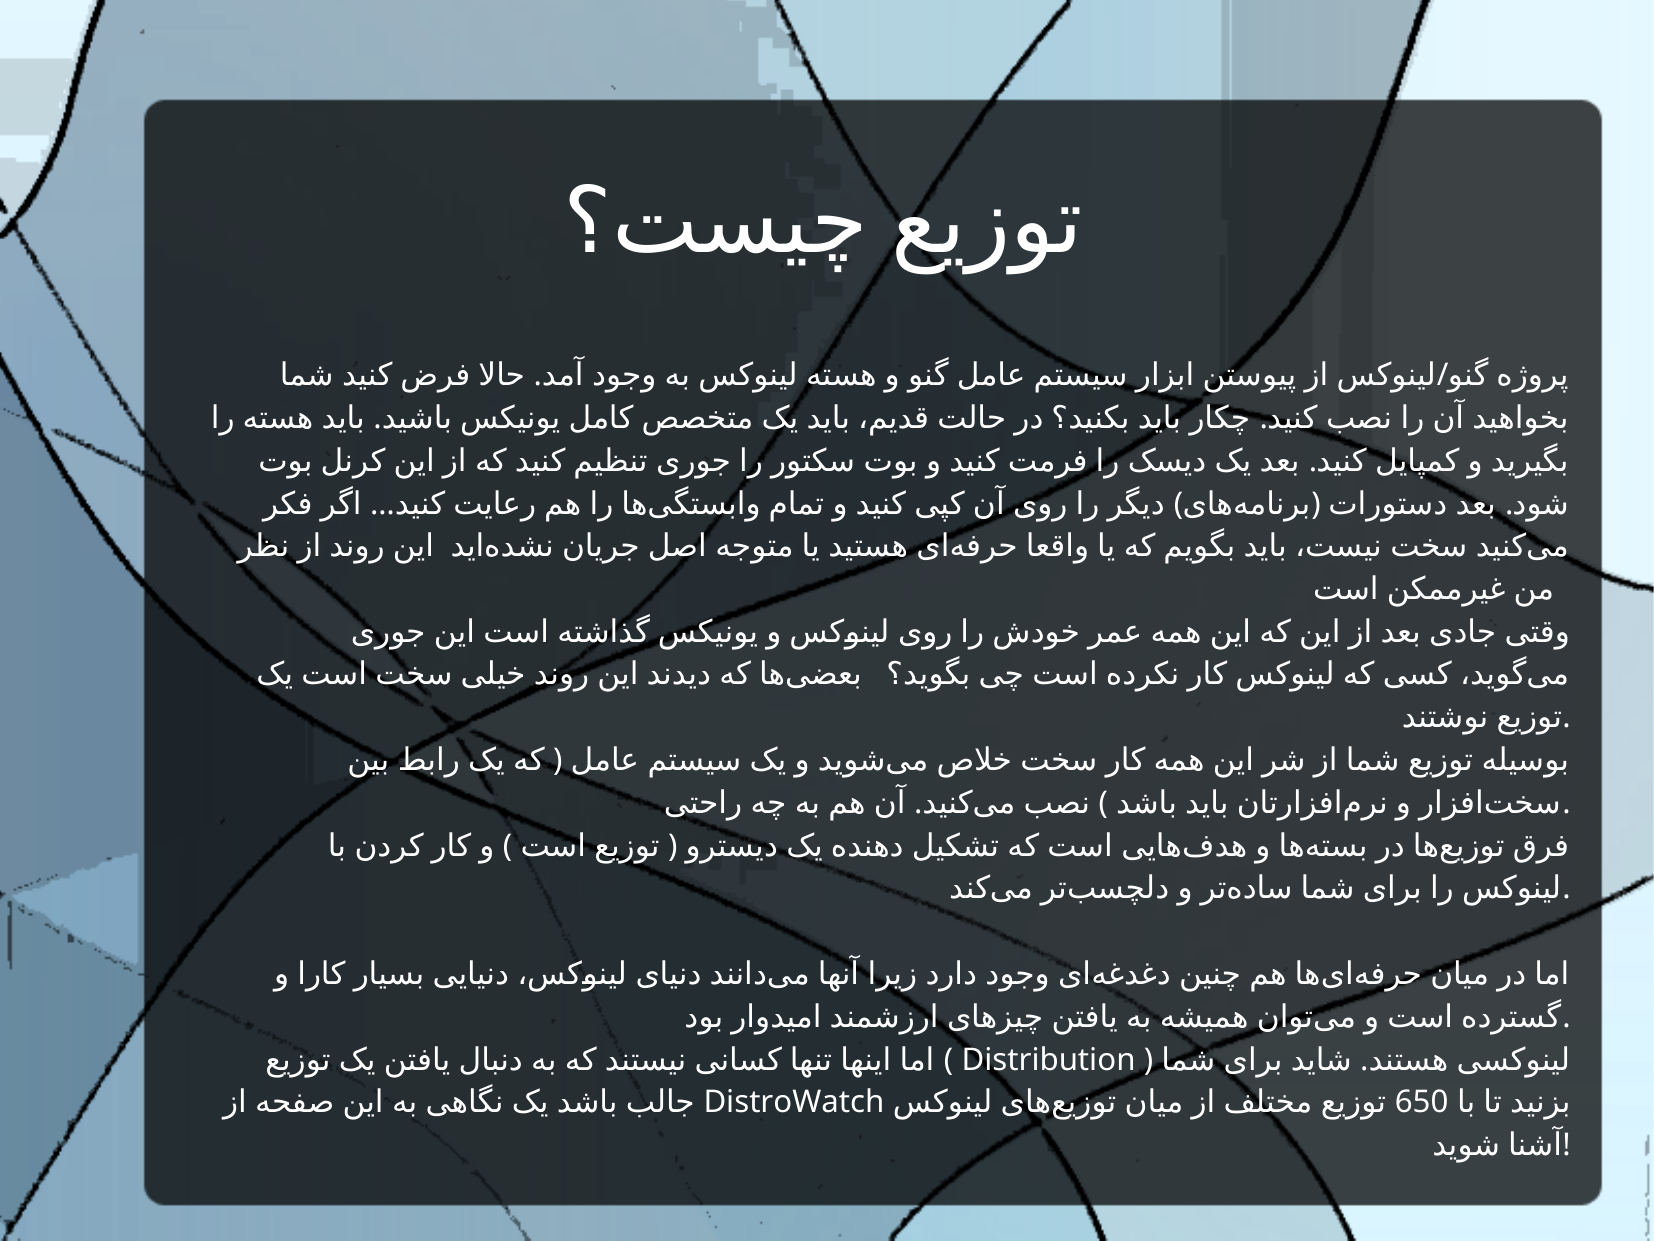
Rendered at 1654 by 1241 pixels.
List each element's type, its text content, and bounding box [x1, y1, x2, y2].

title توزیع چیست؟ [159, 115, 1583, 318]
subtitle پروژه گنو/لینوکس از پیوستن ابزار سیستم عامل گنو و هسته لینوکس به وجود آمد. حالا فرض کنید شما بخواهید آن را نصب کنید. چکار باید بکنید؟ در حالت قدیم، باید یک متخصص کامل یونیکس باشید. باید هسته را بگیرید و کمپایل کنید. بعد یک دیسک را فرمت کنید و بوت سکتور را جوری تنظیم کنید که از این کرنل بوت شود. بعد دستورات (برنامه‌های) دیگر را روی آن کپی کنید و تمام وابستگی‌ها را هم رعایت کنید… اگر فکر می‌کنید سخت نیست، باید بگویم که یا واقعا حرفه‌ای هستید یا متوجه اصل جریان نشده‌اید ‌ این روند از نظر من غیرممکن است وقتی جادی بعد از این که این همه عمر خودش را روی لینوکس و یونیکس گذاشته است این جوری می‌گوید، کسی که لینوکس کار نکرده است چی بگوید؟ بعضی‌ها که دیدند این روند خیلی سخت است یک توزیع نوشتند. بوسیله توزیع شما از شر این همه کار سخت خلاص می‌شوید و یک سیستم عامل ( که یک رابط بین سخت‌افزار و نرم‌افزارتان باید باشد ) نصب می‌کنید. آن هم به چه راحتی. فرق توزیع‌ها در بسته‌ها و هدف‌هایی است که تشکیل دهنده یک دیسترو ( توزیع است ) و کار کردن با لینوکس را برای شما ساده‌تر و دلچسب‌تر می‌کند. اما در میان حرفه‌ای‌ها هم چنین دغدغه‌ای وجود دارد زیرا آنها می‌دانند دنیای لینوکس، دنیایی بسیار کارا و گسترده است و می‌توان همیشه به یافتن چیزهای ارزشمند امیدوار بود. اما اینها تنها کسانی نیستند که به دنبال یافتن یک توزیع ( Distribution ) لینوکسی هستند. شاید برای شما جالب باشد یک نگاهی به این صفحه از DistroWatch بزنید تا با 650 توزیع مختلف از میان توزیع‌های لینوکس آشنا شوید! [206, 349, 1571, 1168]
picture [0, 0, 1654, 1241]
